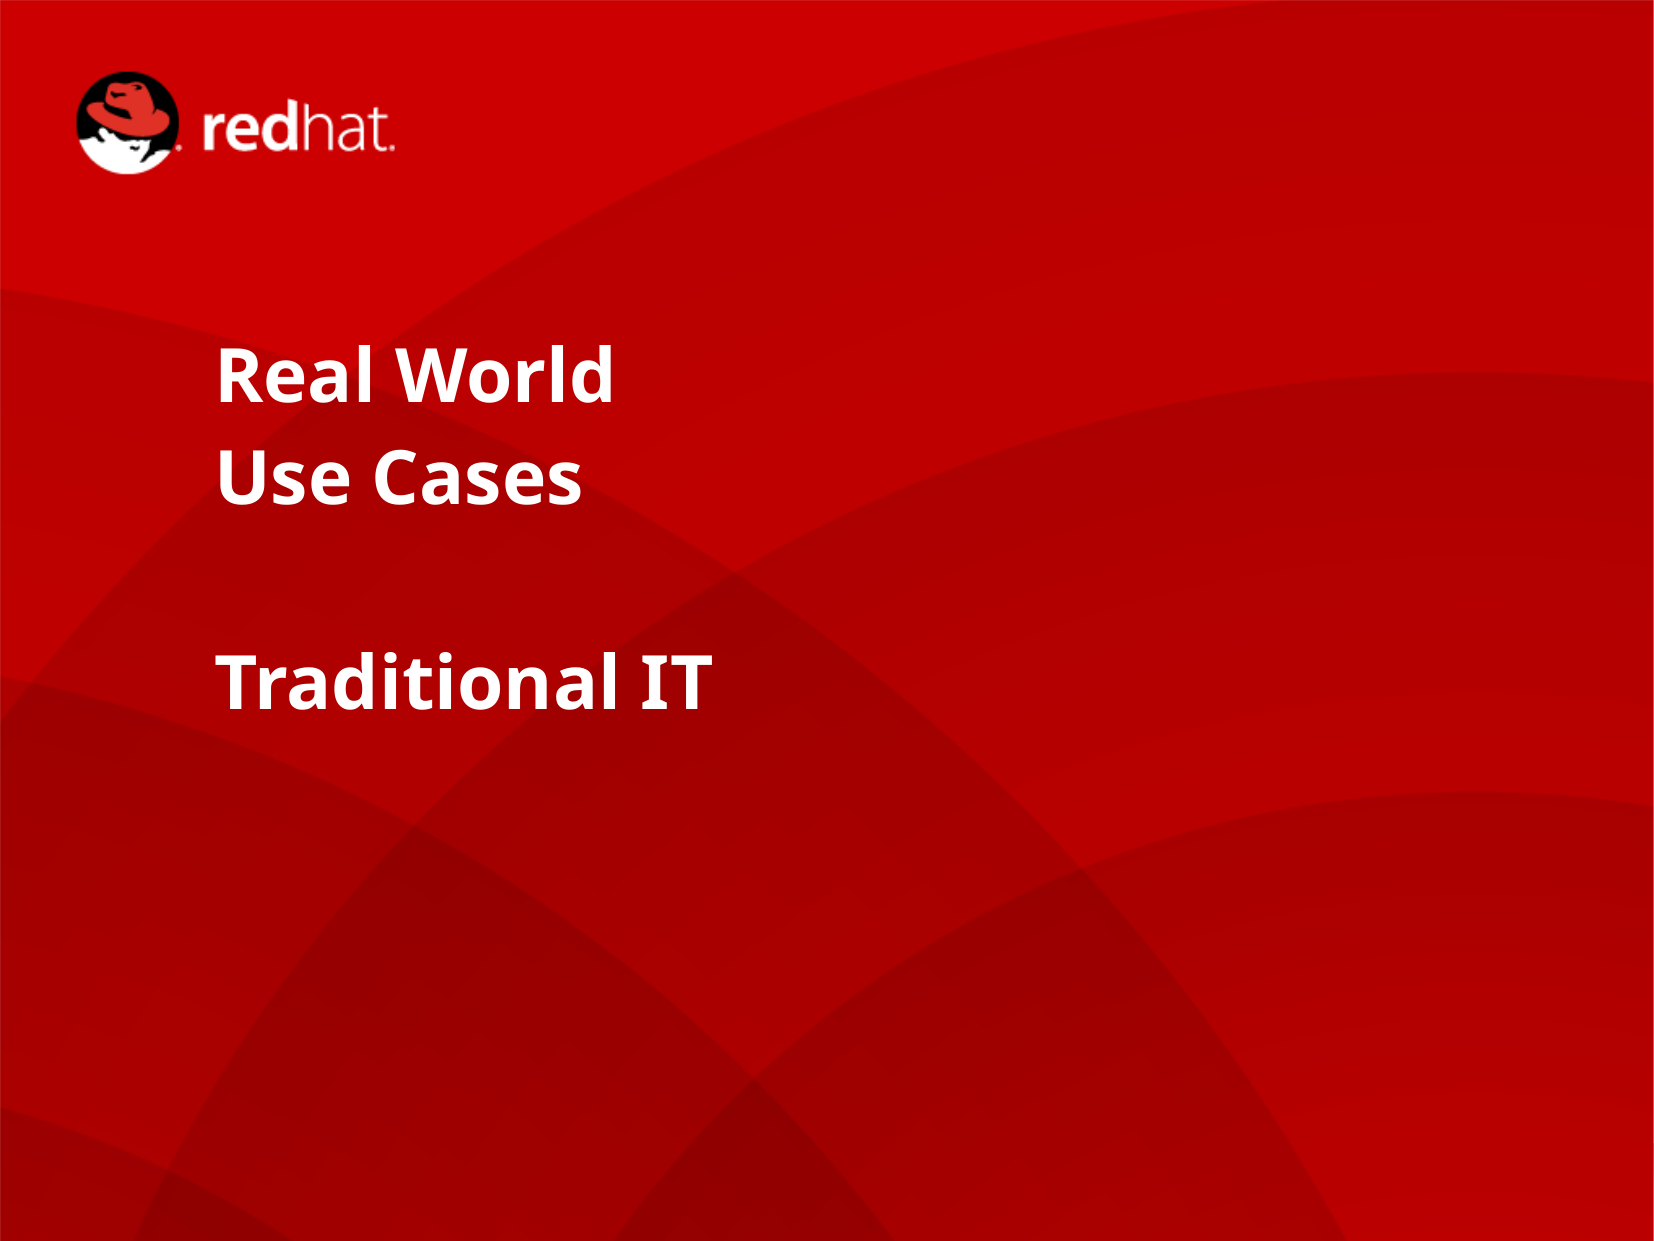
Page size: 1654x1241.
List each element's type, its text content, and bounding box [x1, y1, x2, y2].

picture [0, 0, 1654, 1241]
text_box Real World Use Cases Traditional IT [199, 314, 1613, 679]
